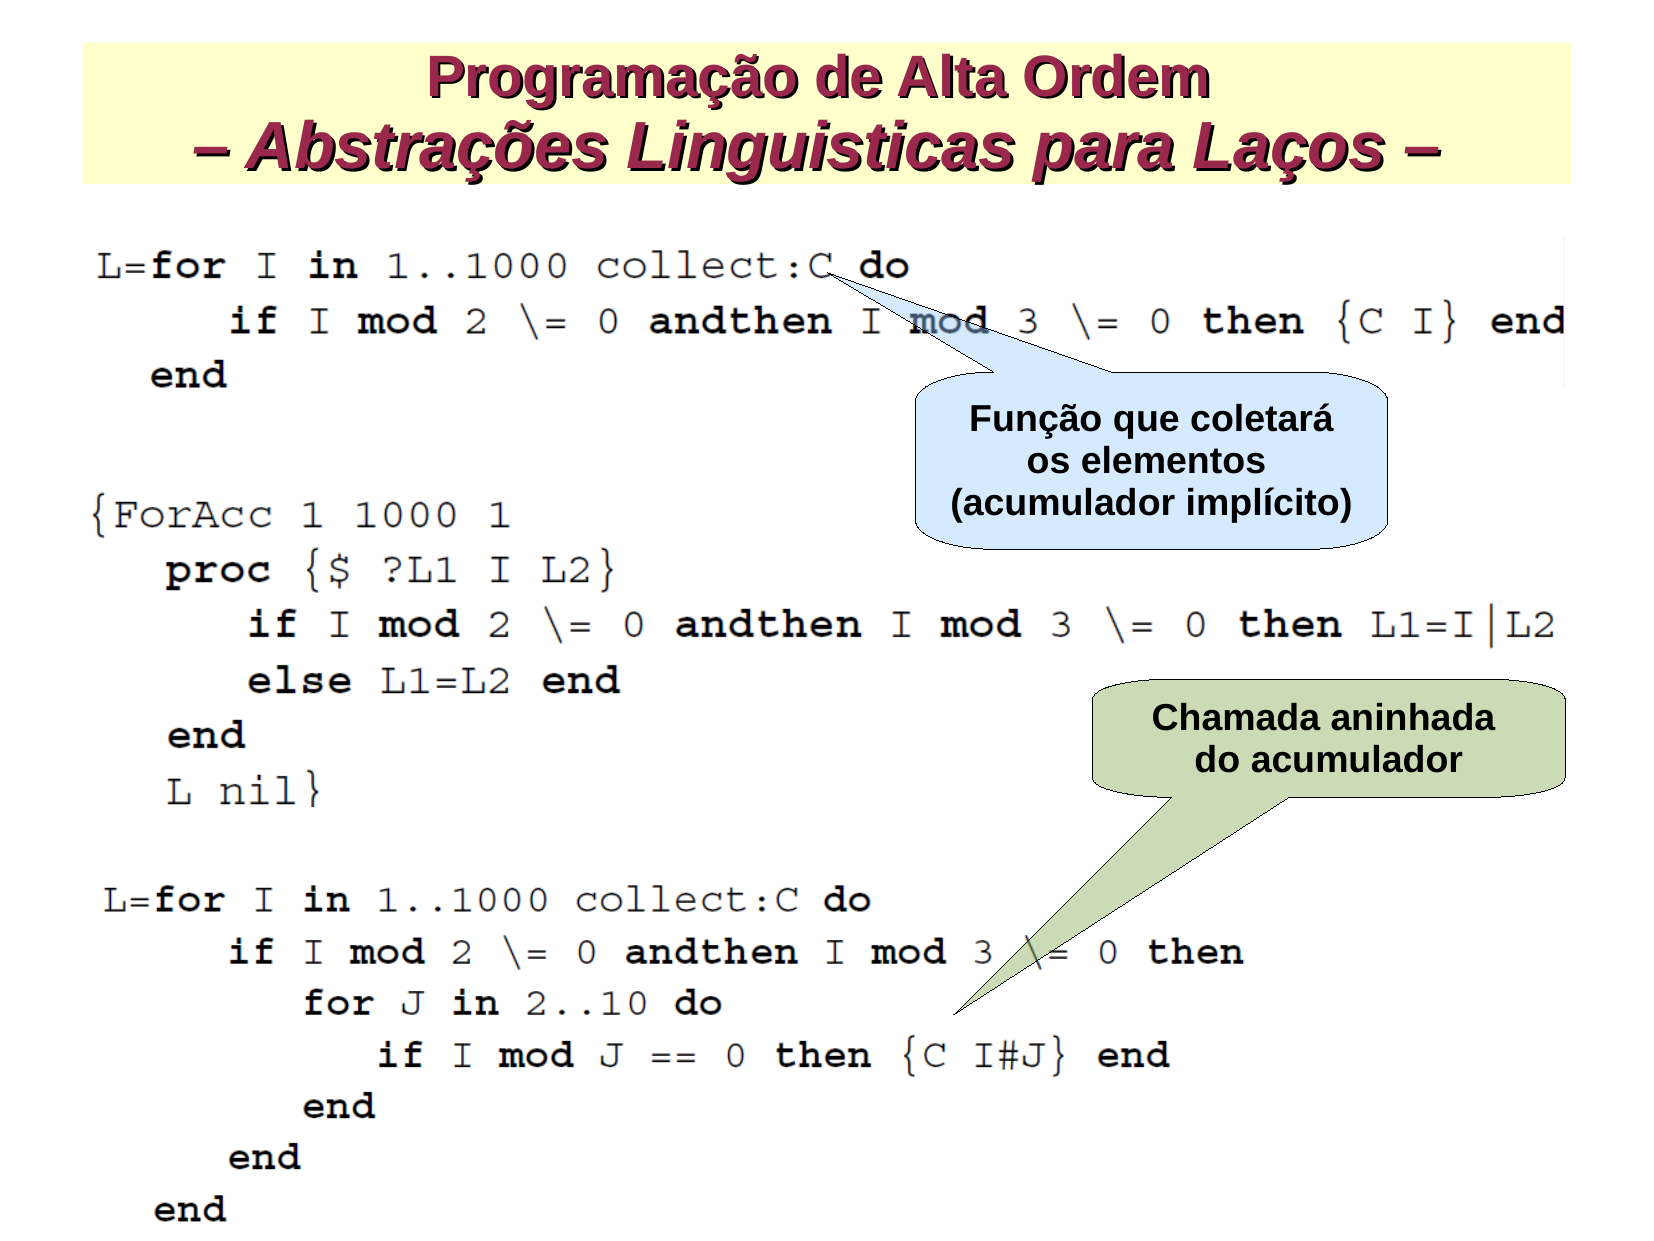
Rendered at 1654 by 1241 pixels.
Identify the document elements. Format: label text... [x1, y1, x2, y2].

text_box Função que coletará os elementos (acumulador implícito) [827, 272, 1388, 550]
text_box Chamada aninhada do acumulador [953, 679, 1566, 1015]
picture [1274, 781, 1565, 808]
title Programação de Alta Ordem – Abstrações Linguisticas para Laços – [82, 42, 1571, 184]
picture [88, 236, 1565, 389]
picture [88, 490, 1565, 808]
picture [100, 878, 1252, 1229]
